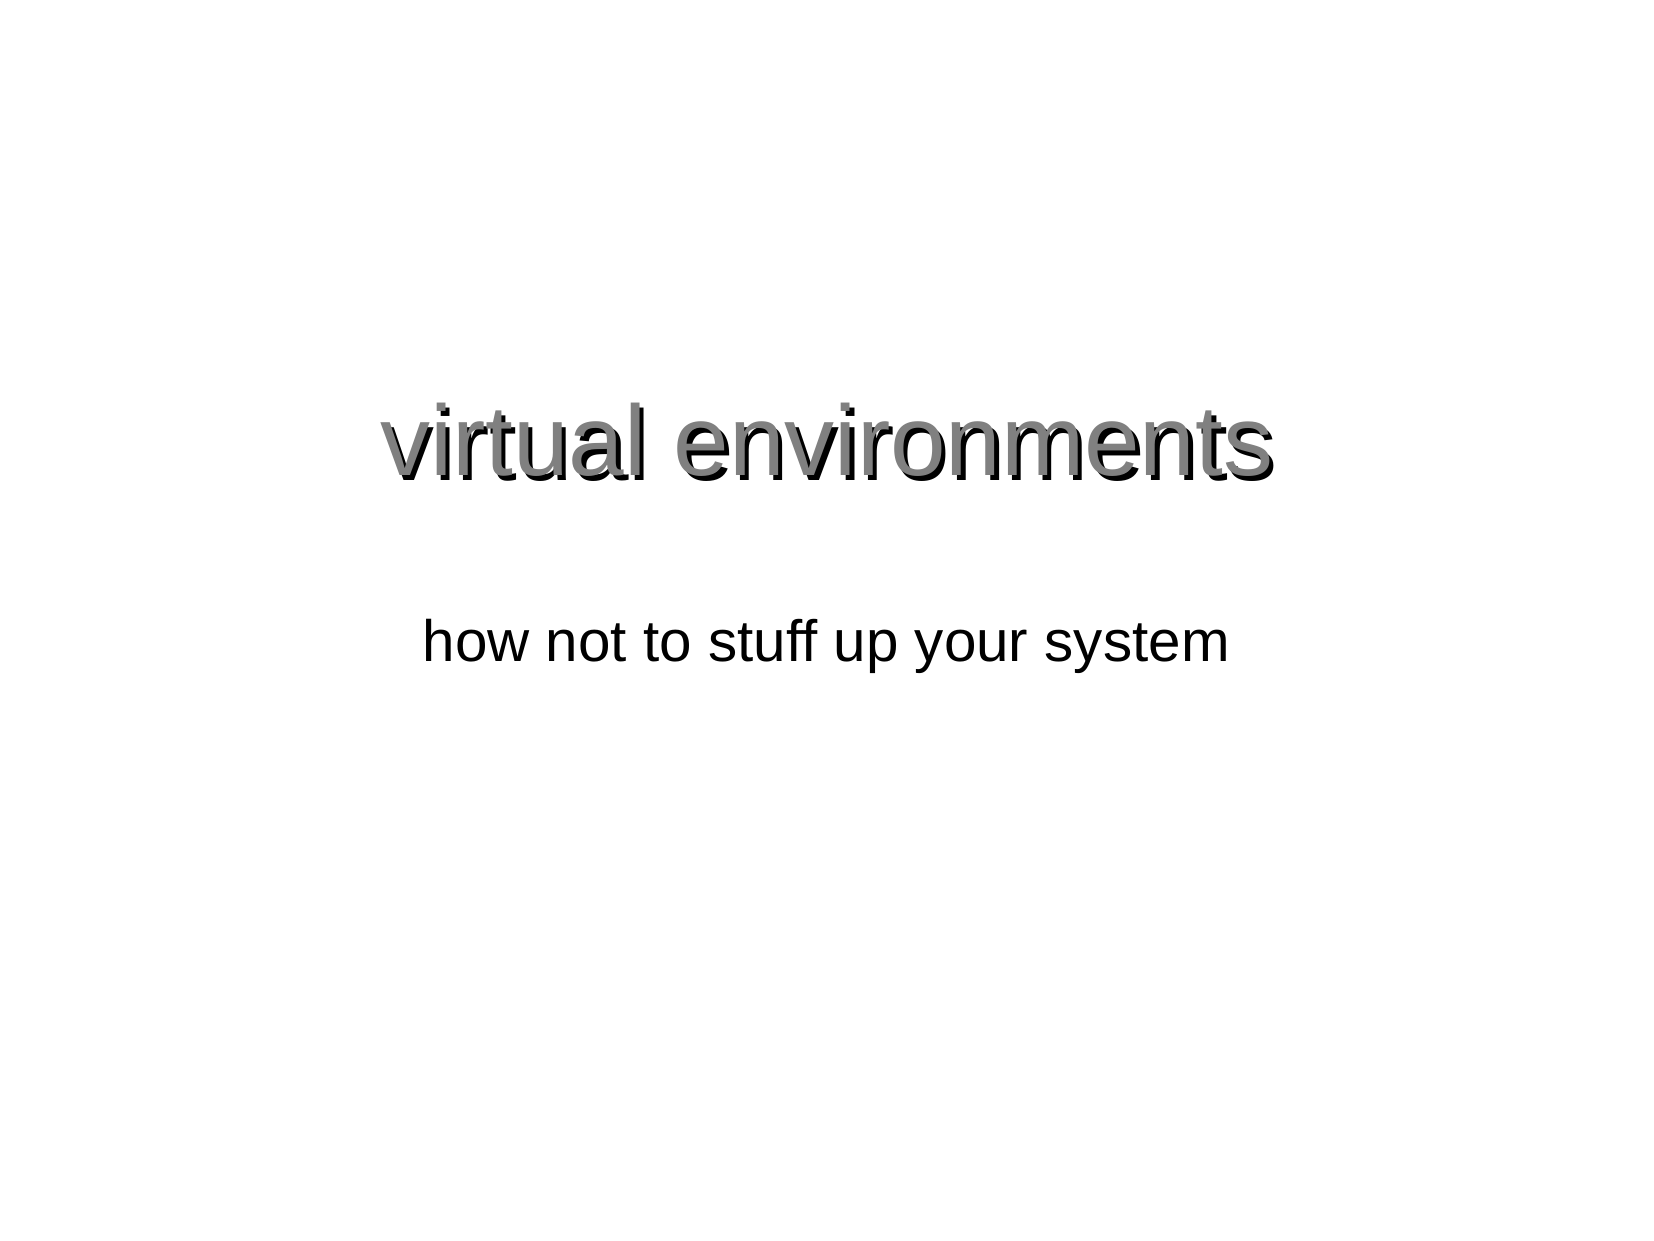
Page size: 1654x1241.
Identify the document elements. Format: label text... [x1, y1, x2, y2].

subtitle virtual environments how not to stuff up your system [82, 49, 1571, 1010]
